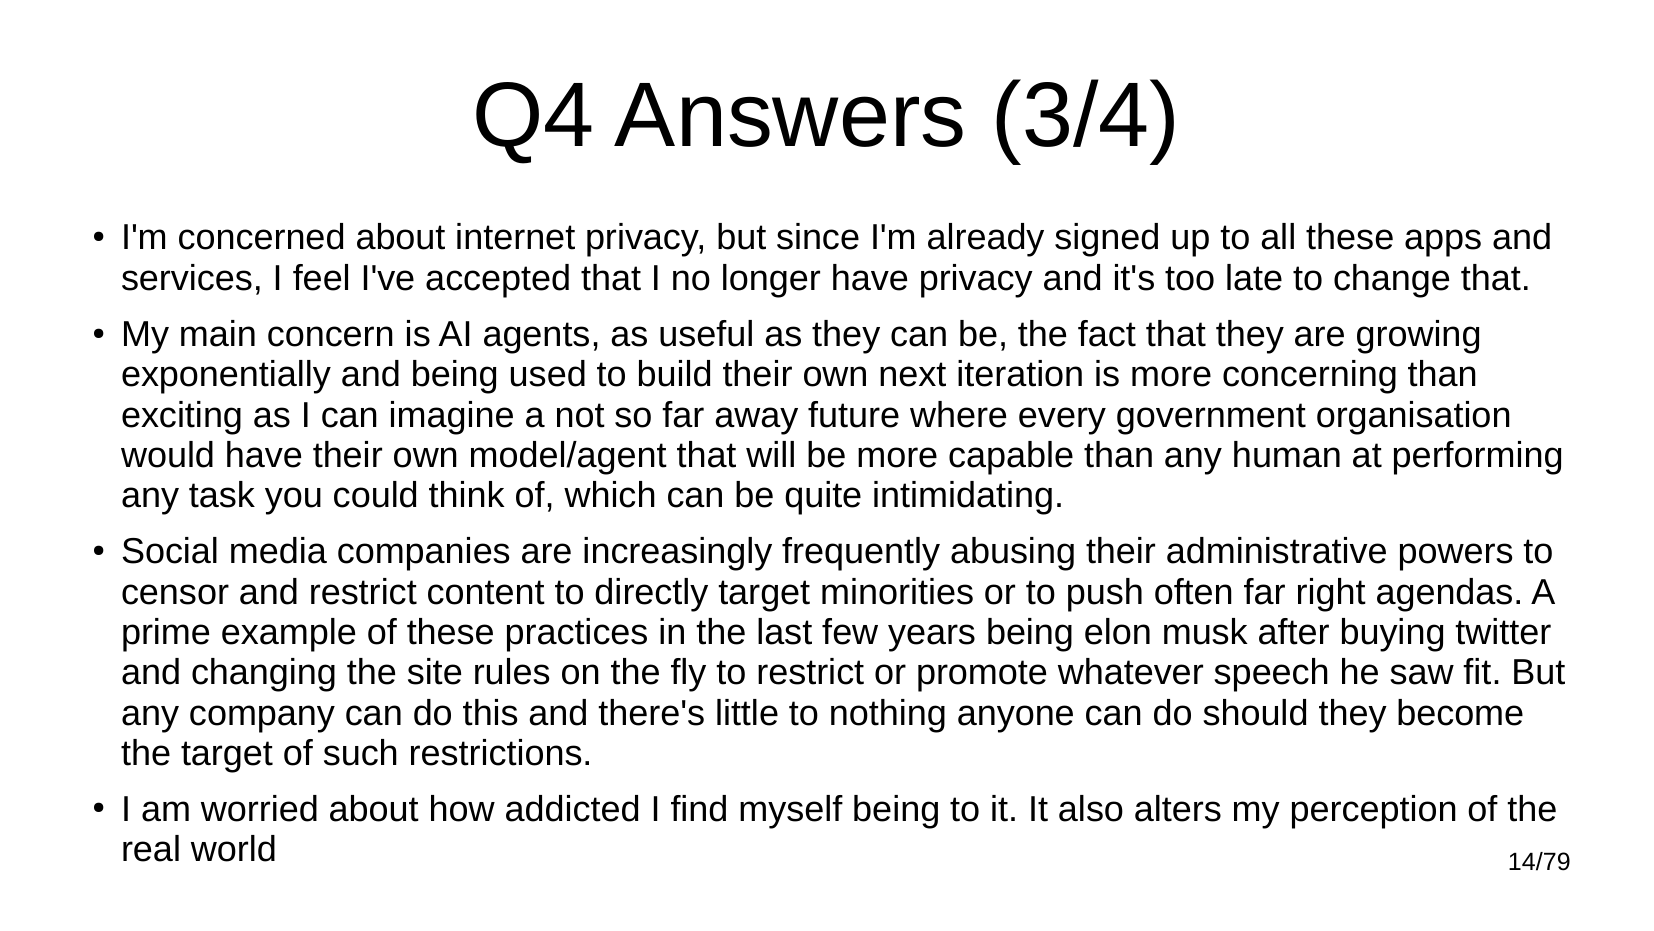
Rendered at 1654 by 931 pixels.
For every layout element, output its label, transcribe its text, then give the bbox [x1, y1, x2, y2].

list I'm concerned about internet privacy, but since I'm already signed up to all these apps and services, I feel I've accepted that I no longer have privacy and it's too late to change that. My main concern is AI agents, as useful as they can be, the fact that they are growing exponentially and being used to build their own next iteration is more concerning than exciting as I can imagine a not so far away future where every government organisation would have their own model/agent that will be more capable than any human at performing any task you could think of, which can be quite intimidating. Social media companies are increasingly frequently abusing their administrative powers to censor and restrict content to directly target minorities or to push often far right agendas. A prime example of these practices in the last few years being elon musk after buying twitter and changing the site rules on the fly to restrict or promote whatever speech he saw fit. But any company can do this and there's little to nothing anyone can do should they become the target of such restrictions. I am worried about how addicted I find myself being to it. It also alters my perception of the real world [82, 217, 1571, 886]
title Q4 Answers (3/4) [82, 37, 1571, 193]
